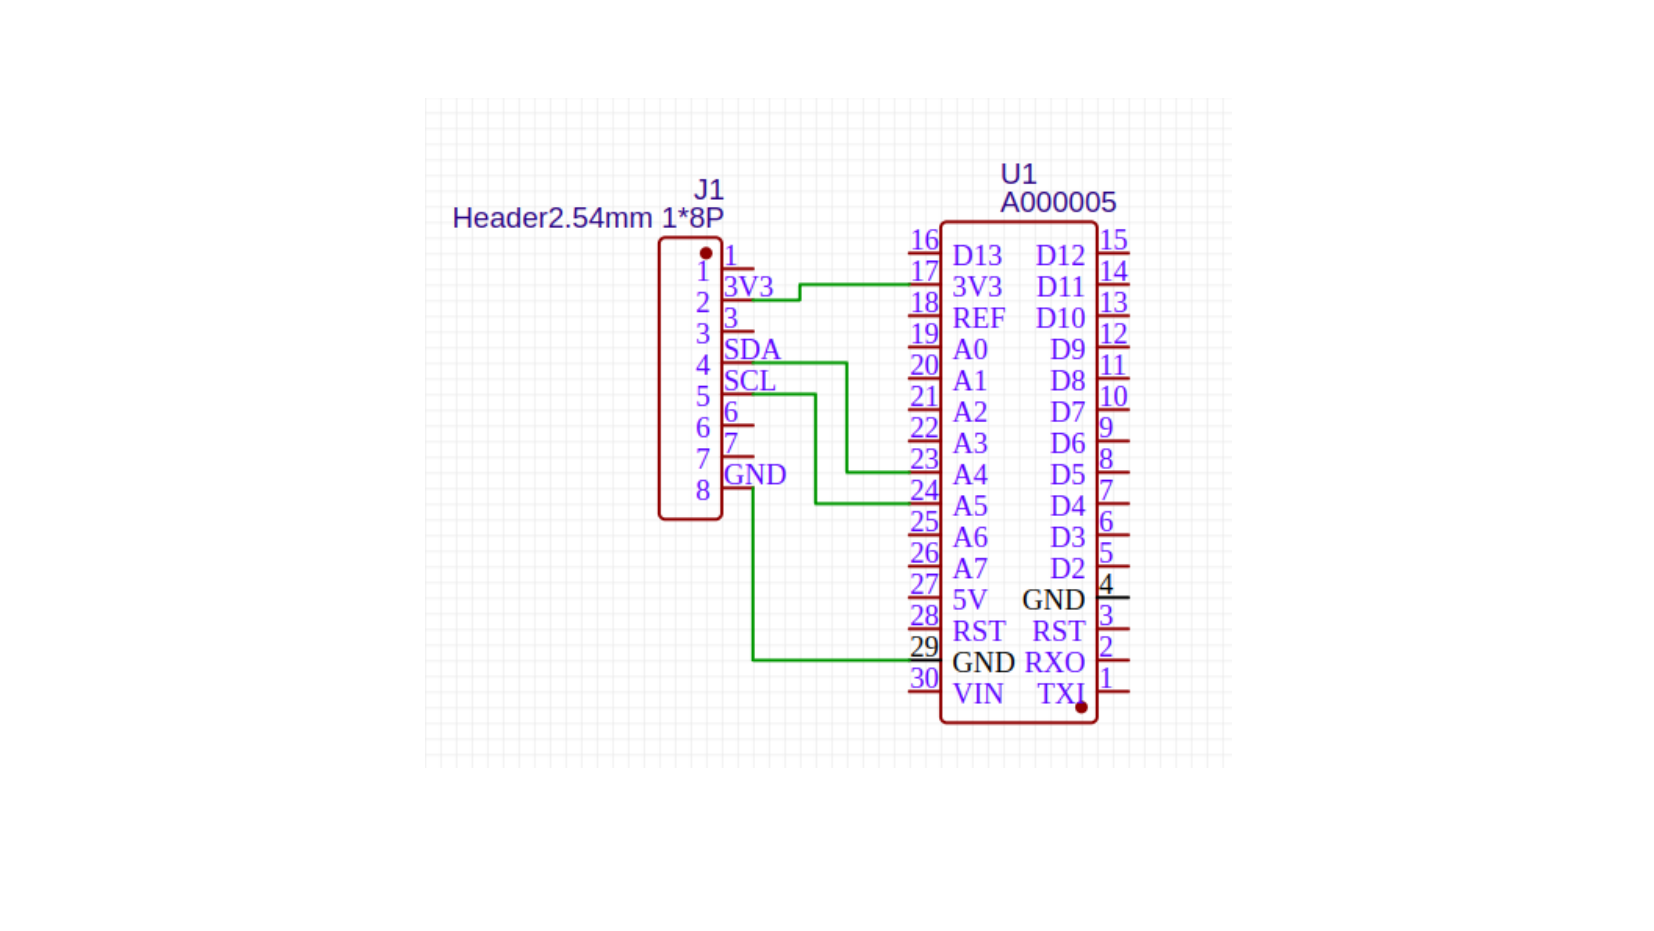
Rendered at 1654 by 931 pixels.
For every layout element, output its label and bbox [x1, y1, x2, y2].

picture [425, 98, 1232, 768]
